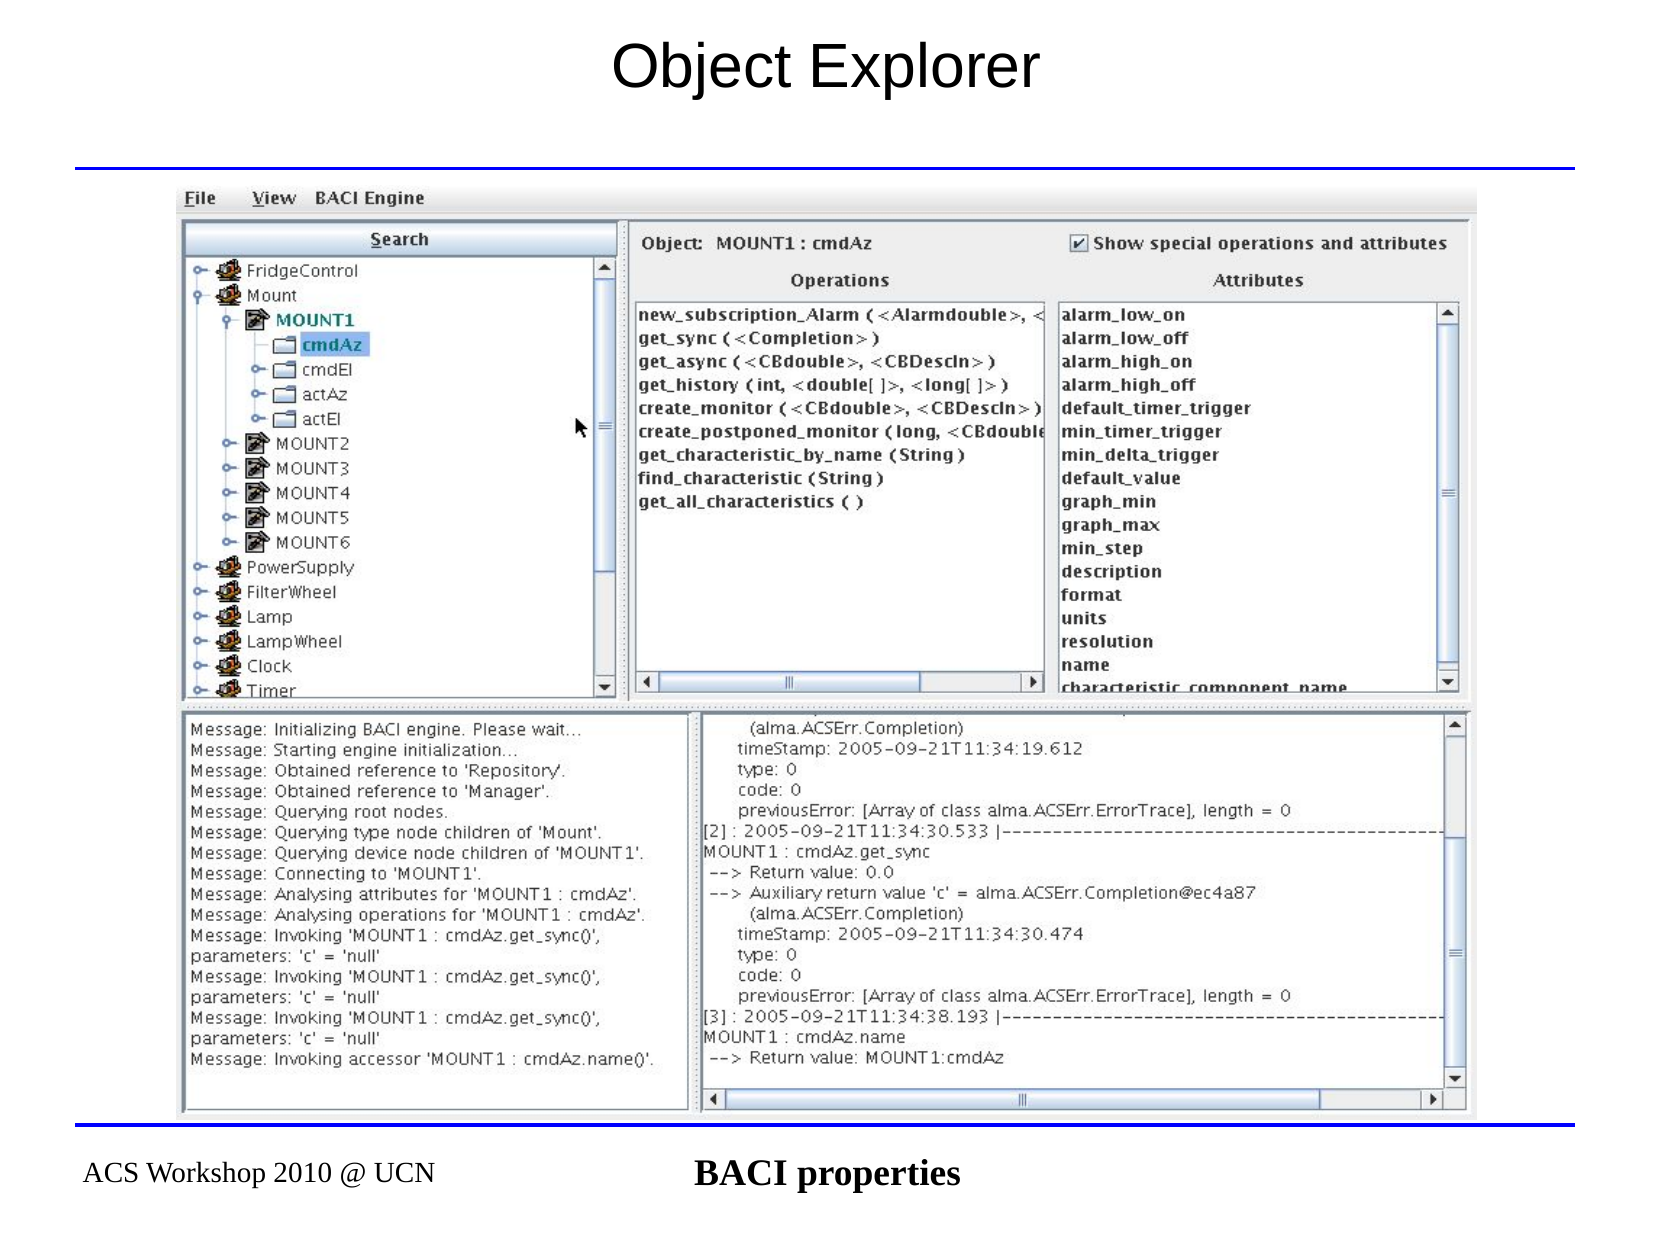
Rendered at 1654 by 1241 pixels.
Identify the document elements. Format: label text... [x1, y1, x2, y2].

title Object Explorer [82, 31, 1571, 171]
picture [176, 185, 1477, 1120]
